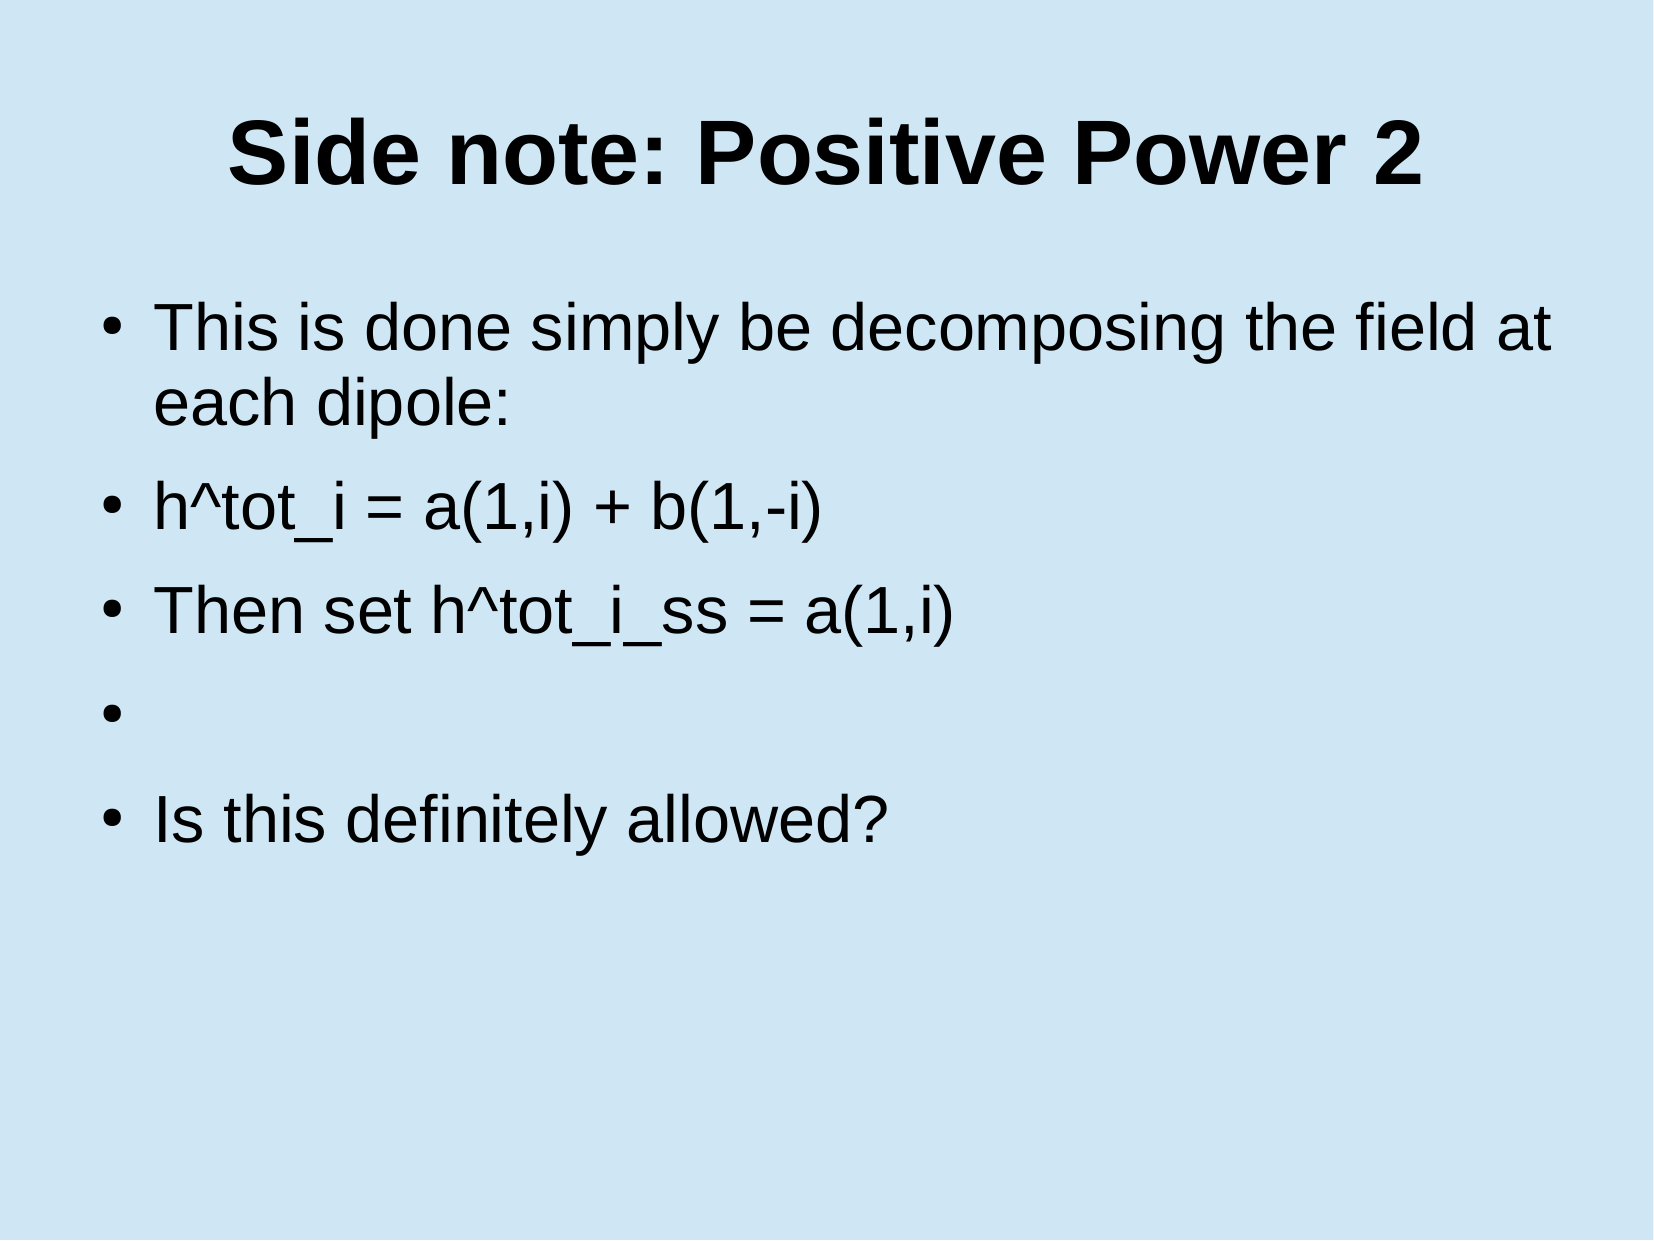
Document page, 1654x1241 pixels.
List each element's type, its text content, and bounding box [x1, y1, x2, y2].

title Side note: Positive Power 2 [82, 49, 1571, 257]
list This is done simply be decomposing the field at each dipole: h^tot_i = a(1,i) + b(1,-i) Then set h^tot_i_ss = a(1,i) Is this definitely allowed? [82, 290, 1571, 1010]
